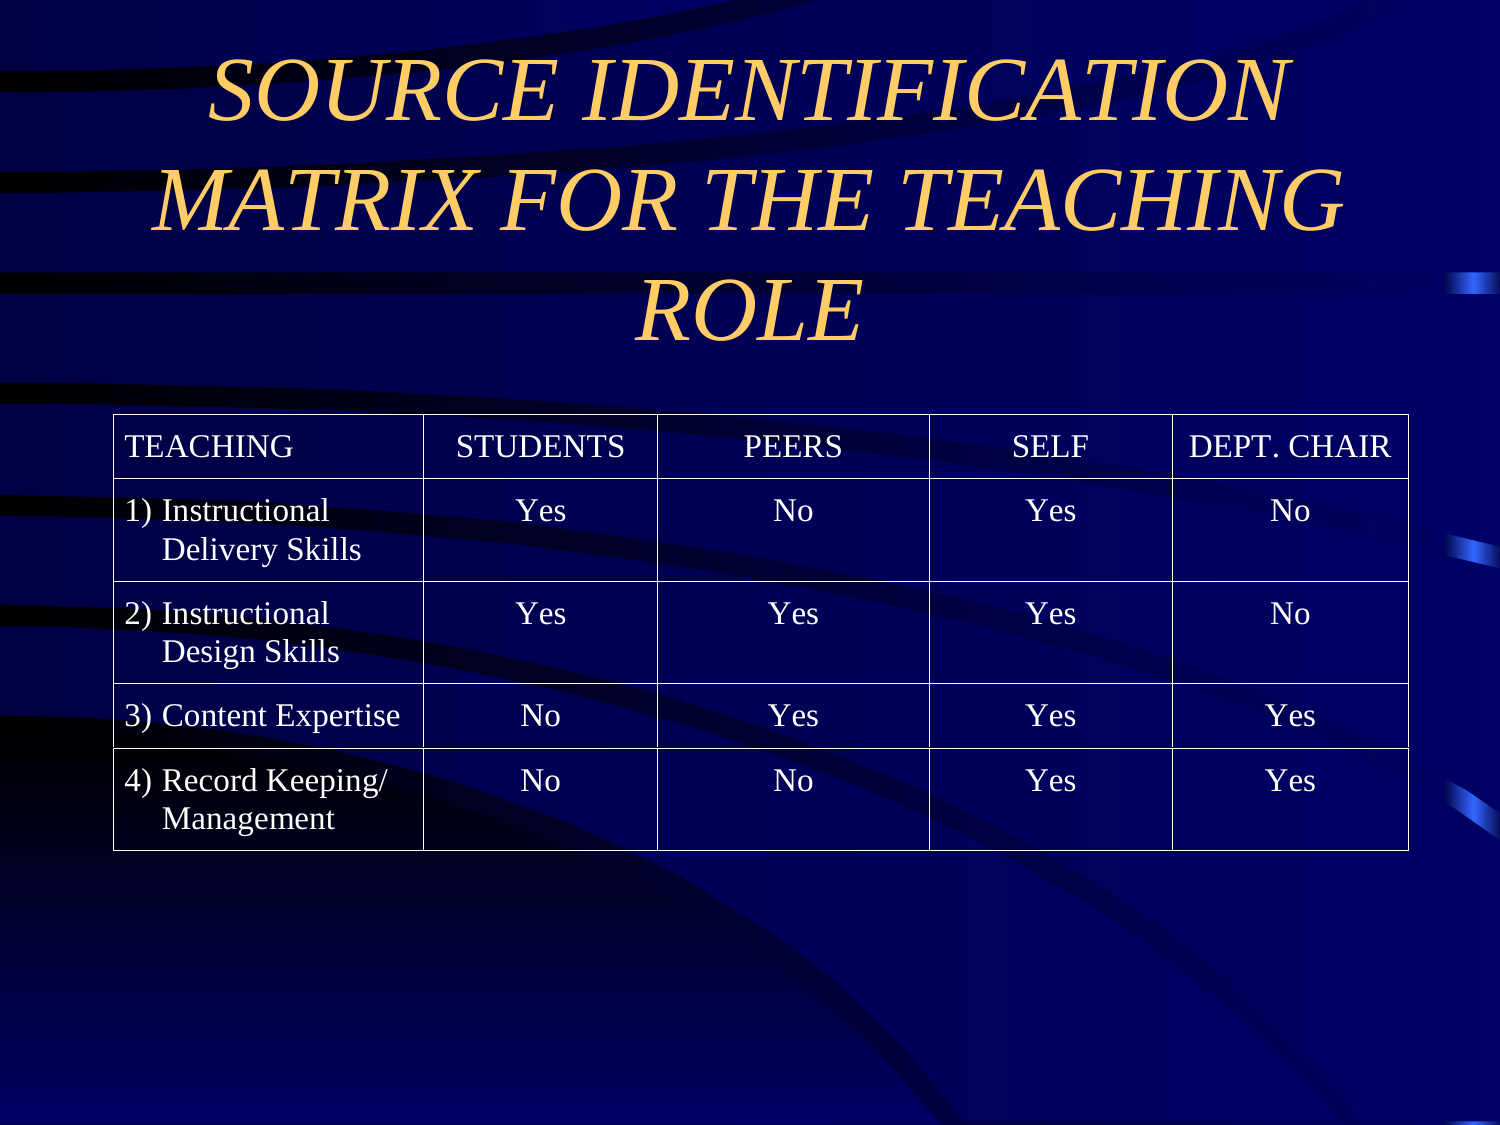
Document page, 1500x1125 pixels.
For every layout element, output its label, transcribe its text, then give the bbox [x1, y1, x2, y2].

title SOURCE IDENTIFICATION MATRIX FOR THE TEACHING ROLE [112, 99, 1388, 288]
chart [112, 414, 1410, 987]
